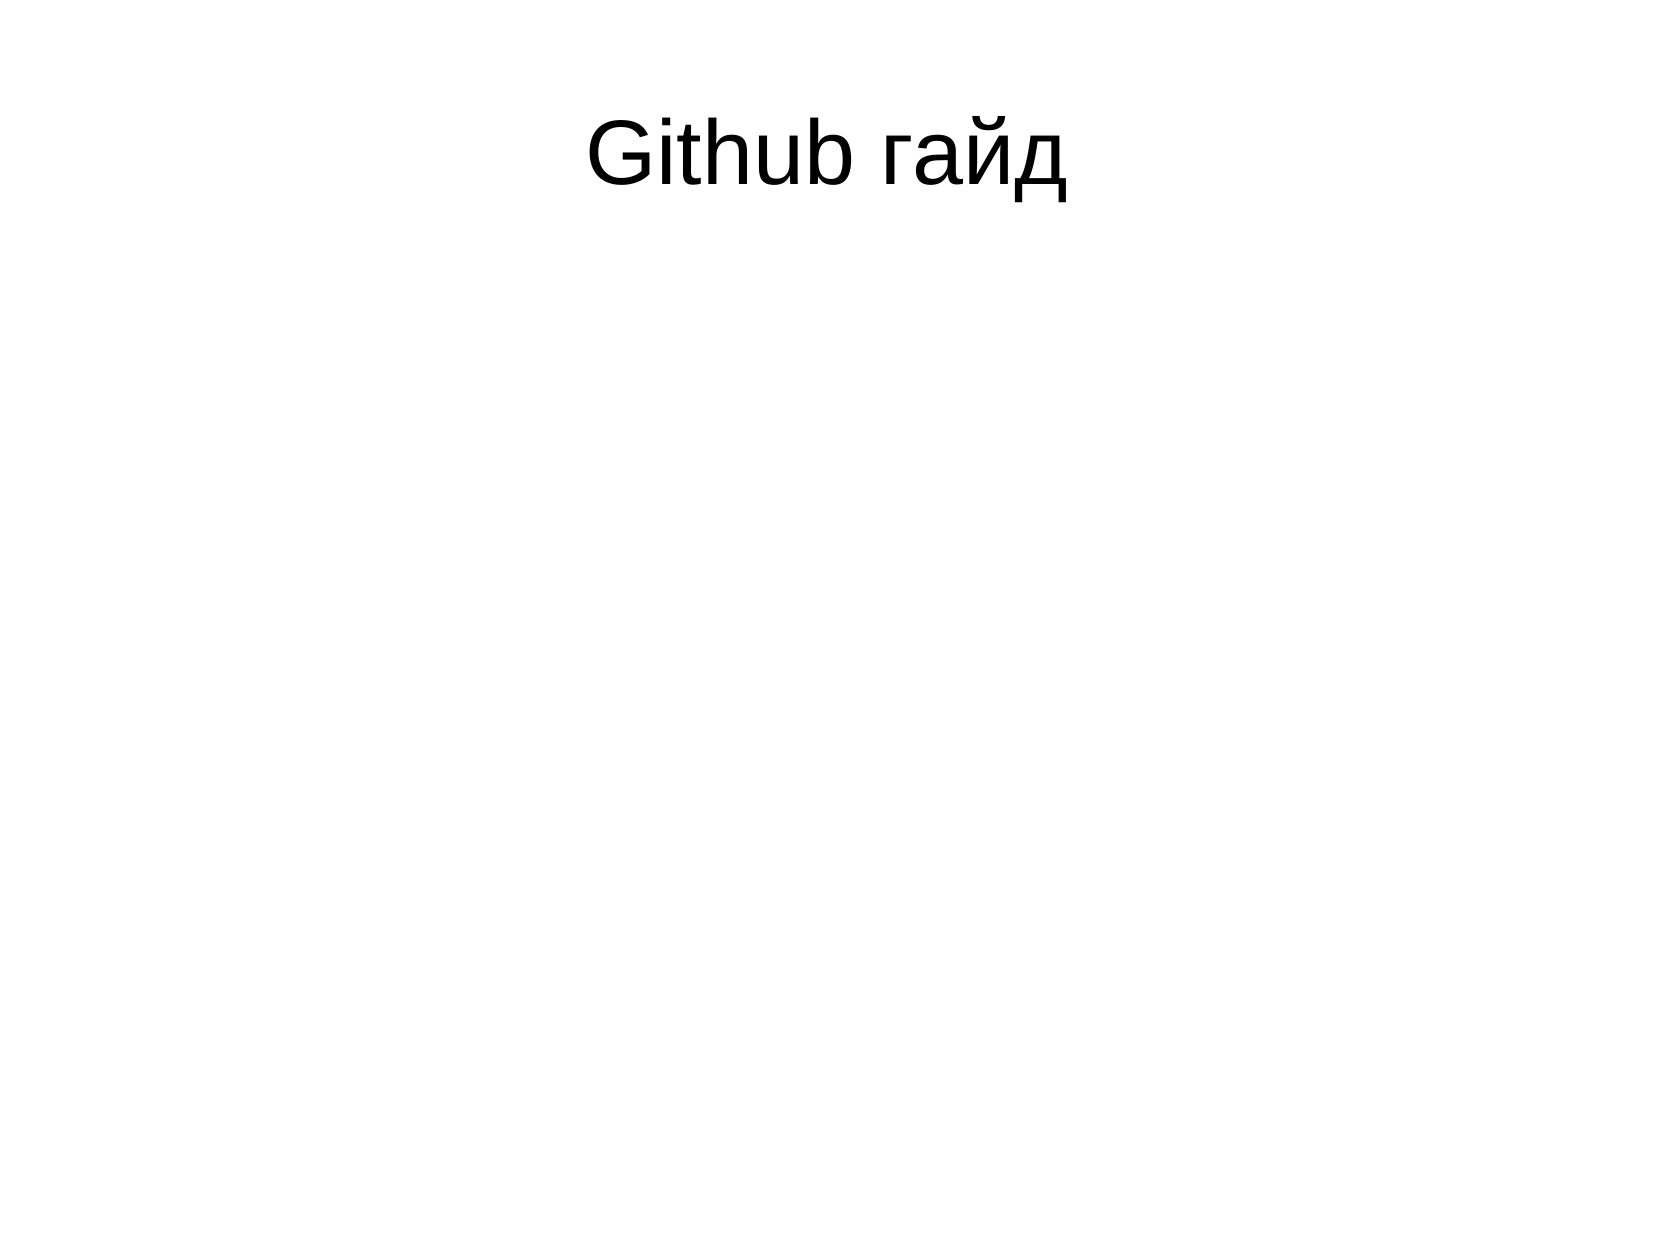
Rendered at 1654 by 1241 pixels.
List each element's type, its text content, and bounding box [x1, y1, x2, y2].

title Github гайд [82, 49, 1571, 257]
